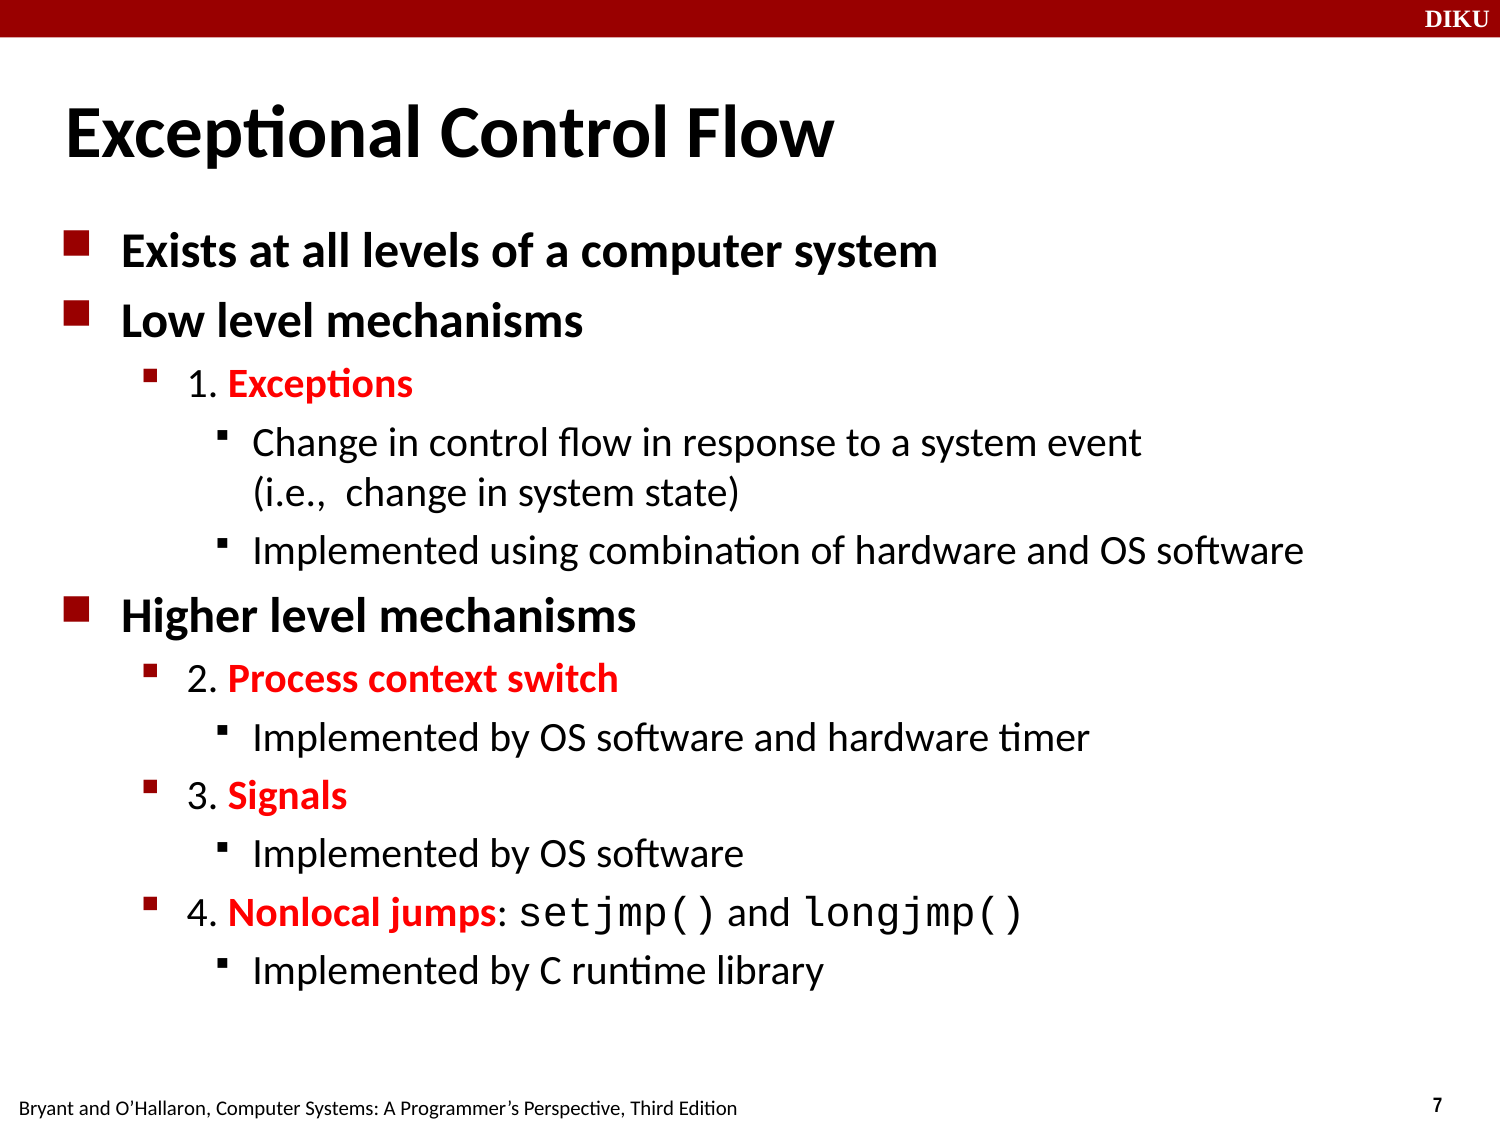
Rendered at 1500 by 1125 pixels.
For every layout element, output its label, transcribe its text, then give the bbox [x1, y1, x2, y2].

list Exists at all levels of a computer system Low level mechanisms 1. Exceptions Change in control flow in response to a system event (i.e., change in system state) Implemented using combination of hardware and OS software Higher level mechanisms 2. Process context switch Implemented by OS software and hardware timer 3. Signals Implemented by OS software 4. Nonlocal jumps: setjmp() and longjmp() Implemented by C runtime library [49, 210, 1409, 1050]
title Exceptional Control Flow [50, 80, 1475, 175]
